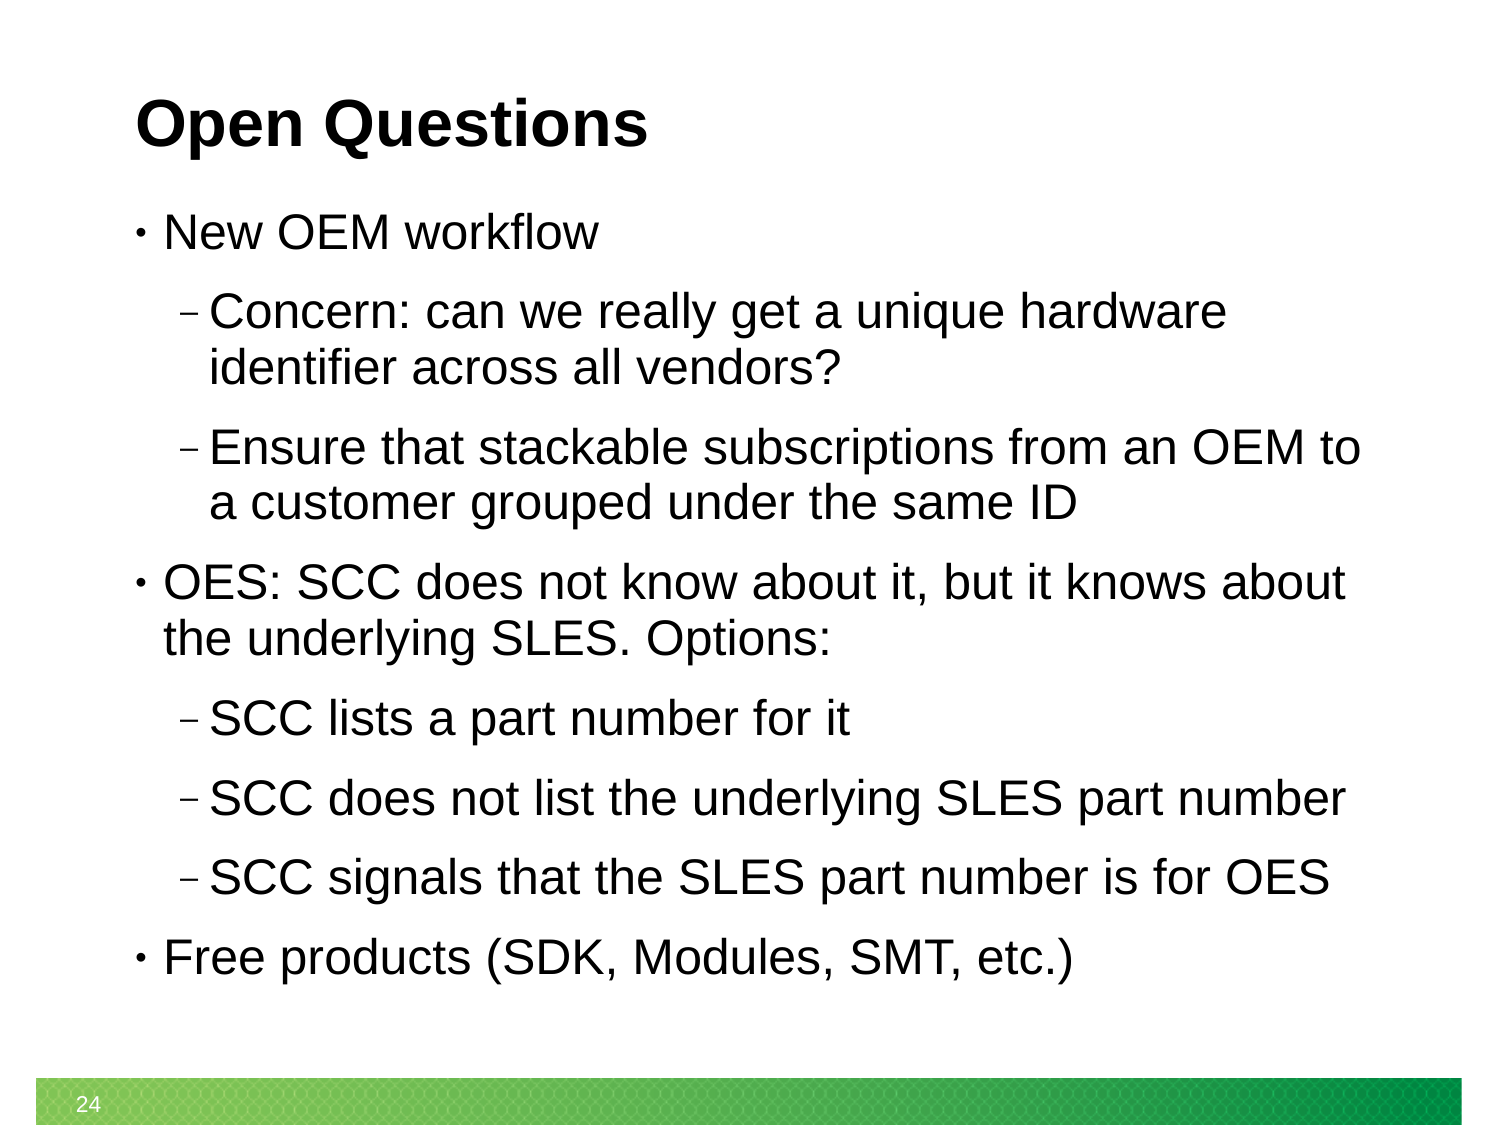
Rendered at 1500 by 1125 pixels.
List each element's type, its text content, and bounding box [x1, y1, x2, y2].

list New OEM workflow Concern: can we really get a unique hardware identifier across all vendors? Ensure that stackable subscriptions from an OEM to a customer grouped under the same ID OES: SCC does not know about it, but it knows about the underlying SLES. Options: SCC lists a part number for it SCC does not list the underlying SLES part number SCC signals that the SLES part number is for OES Free products (SDK, Modules, SMT, etc.) [135, 203, 1396, 946]
picture [36, 1078, 1462, 1125]
title Open Questions [135, 41, 1372, 203]
